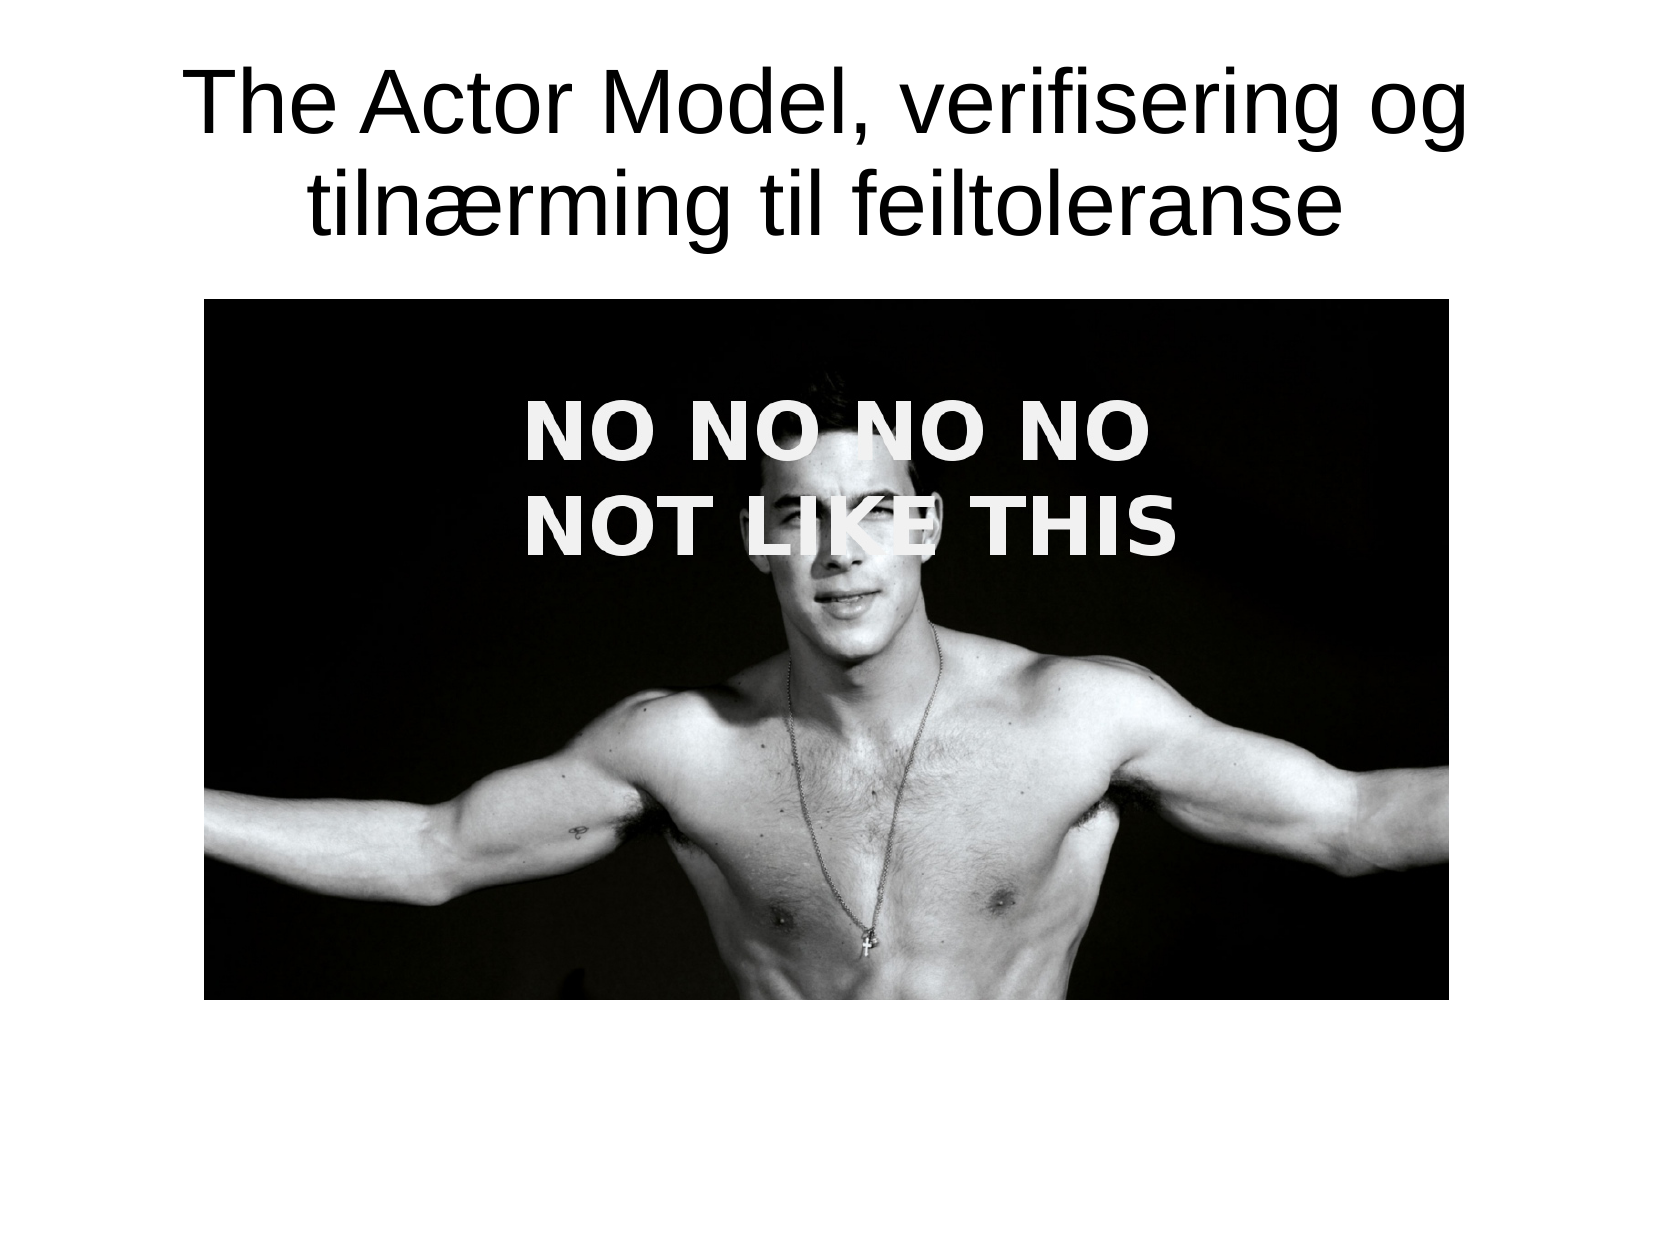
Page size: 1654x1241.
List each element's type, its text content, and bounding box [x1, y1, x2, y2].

picture [204, 299, 1449, 1000]
title The Actor Model, verifisering og tilnærming til feiltoleranse [82, 49, 1571, 257]
